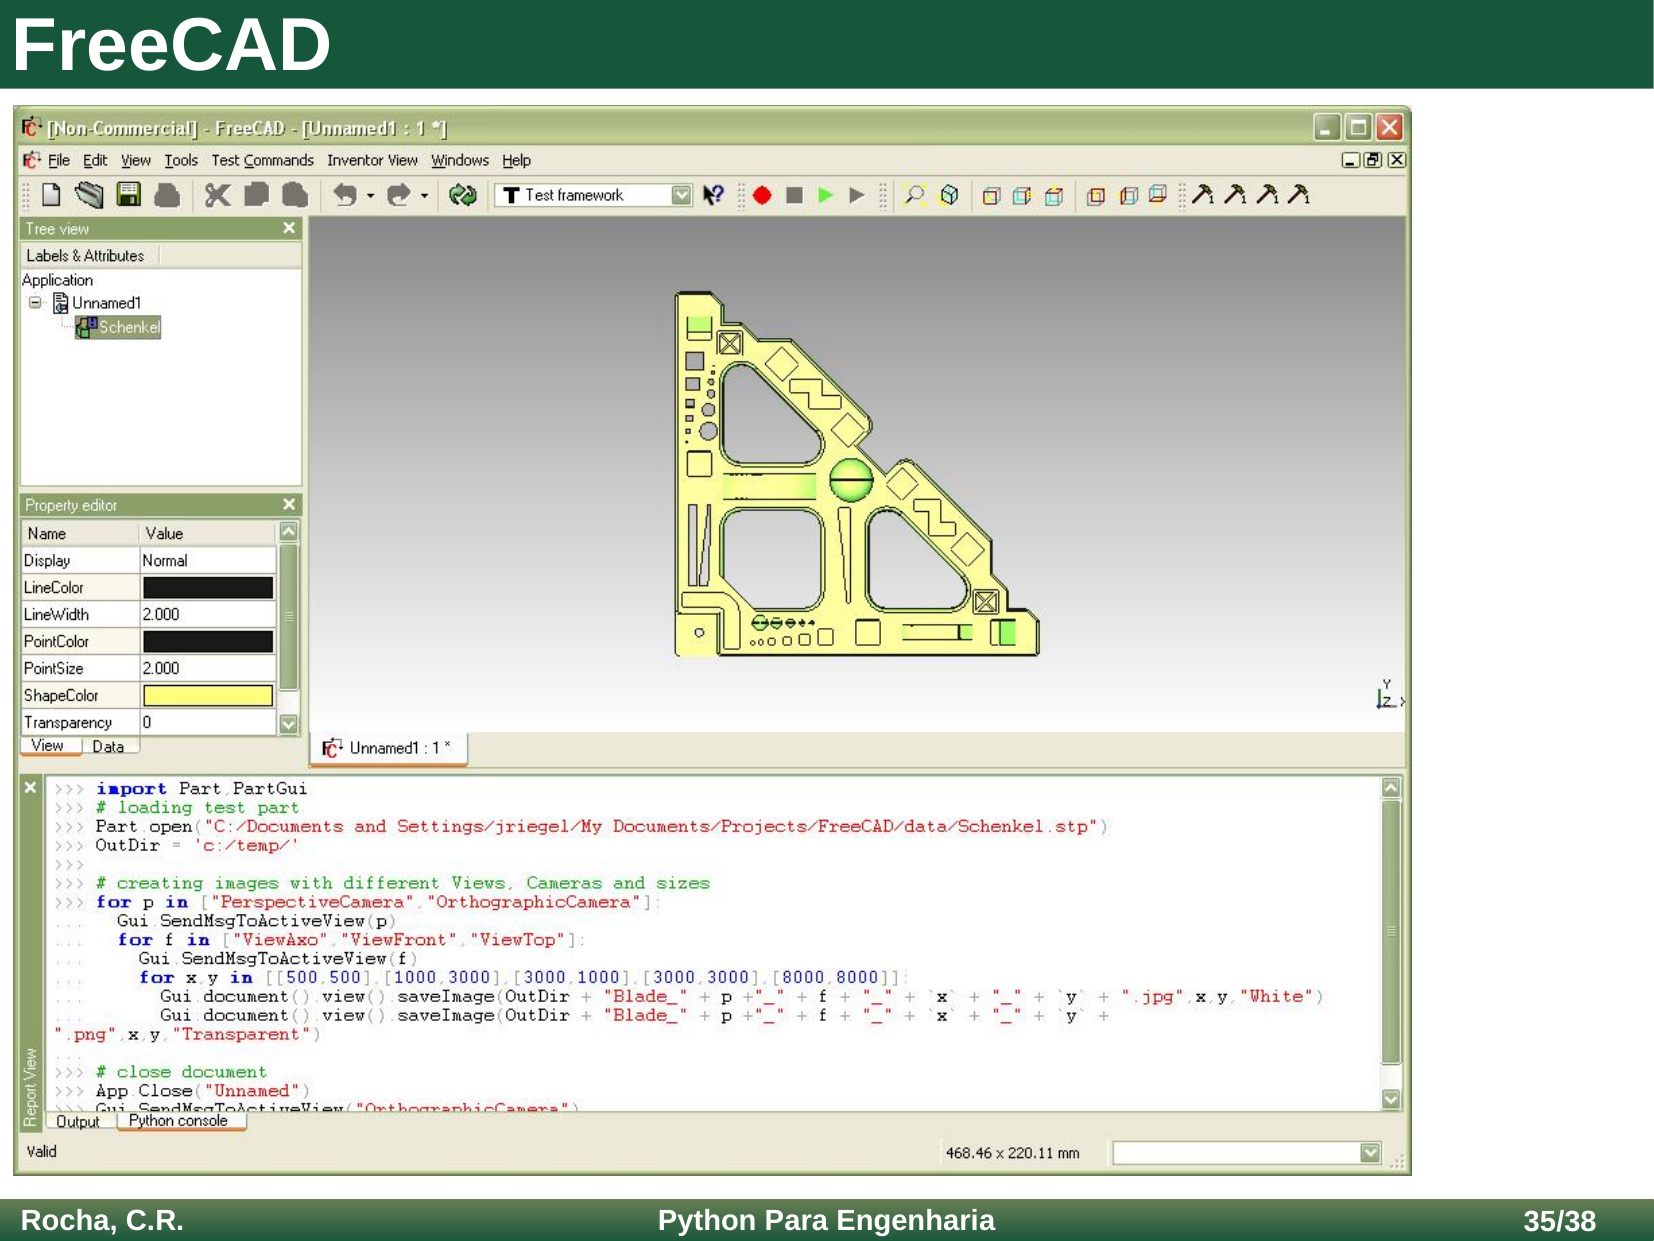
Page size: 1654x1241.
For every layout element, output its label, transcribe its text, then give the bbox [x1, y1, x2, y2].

title FreeCAD [11, 0, 1625, 89]
picture [13, 105, 1412, 1176]
